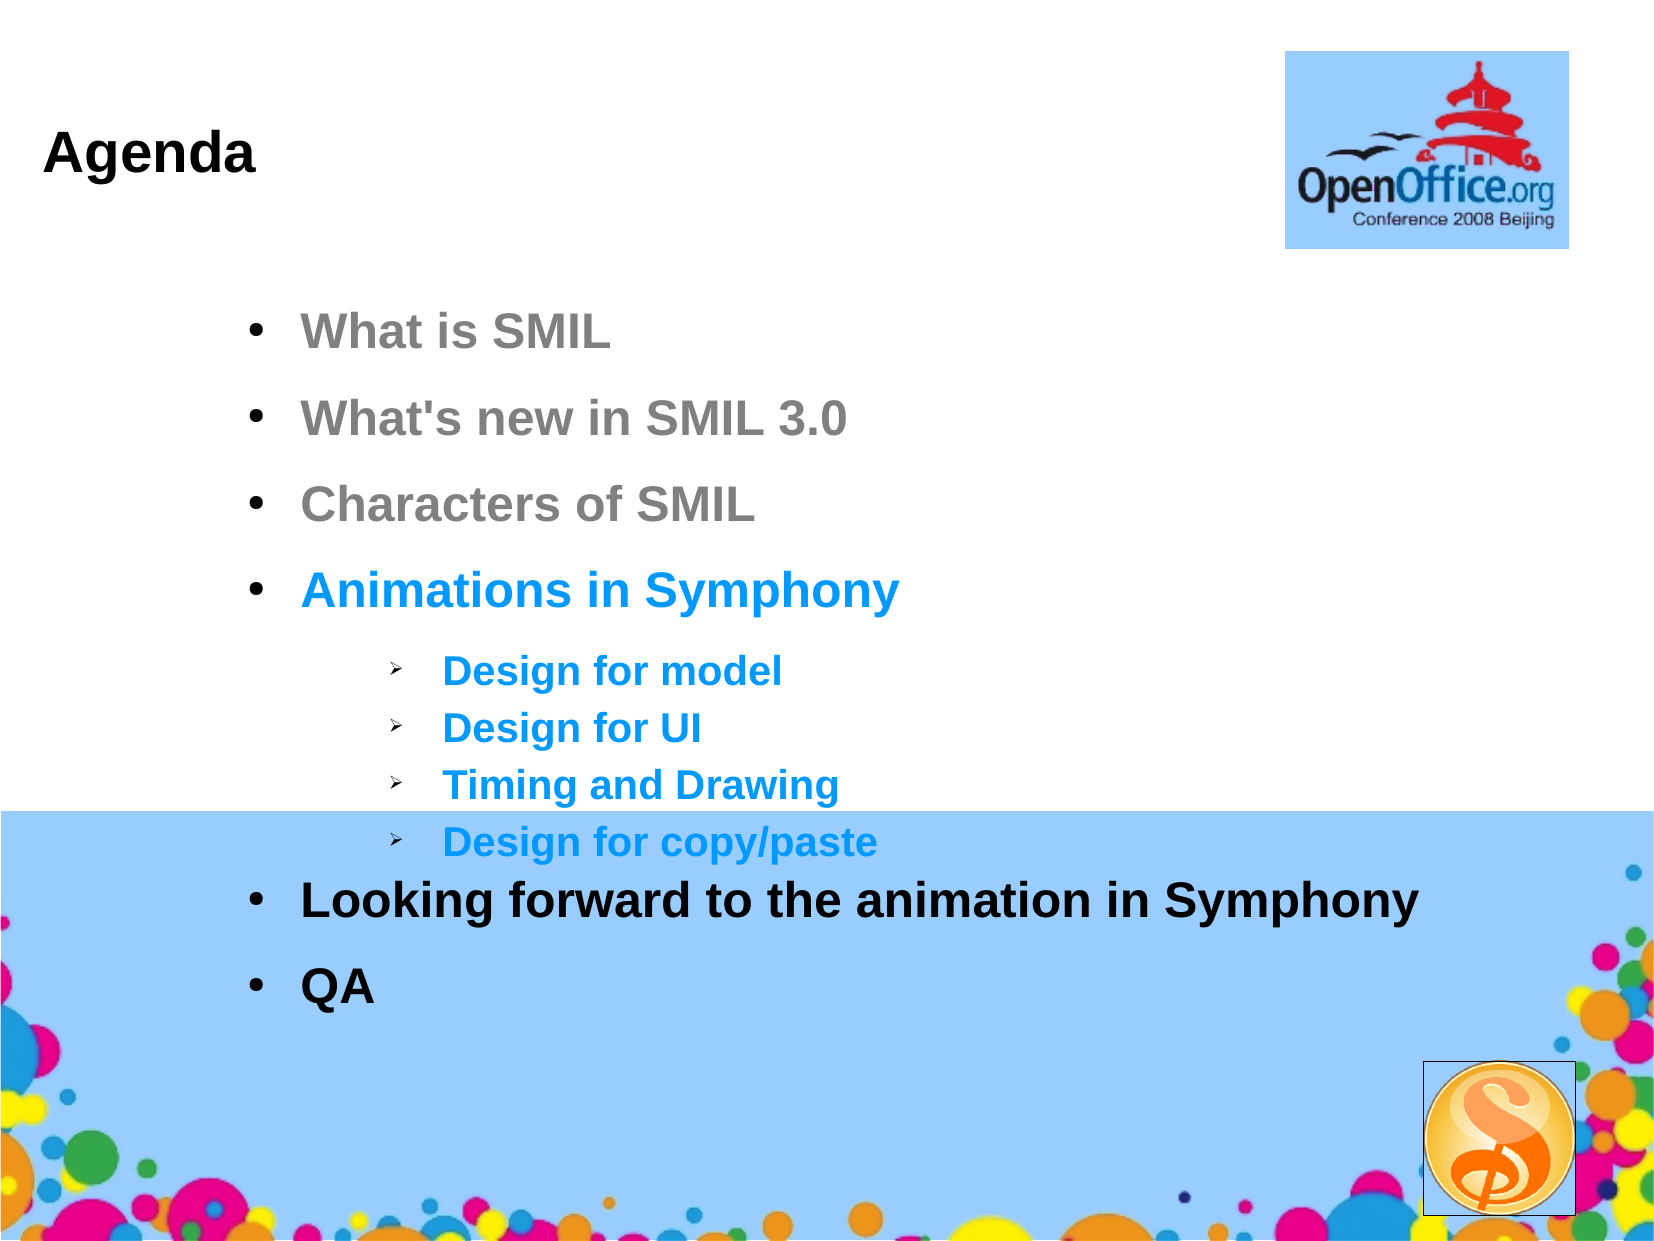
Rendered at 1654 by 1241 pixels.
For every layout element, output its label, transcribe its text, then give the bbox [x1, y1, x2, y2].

title Agenda [27, 112, 1654, 203]
picture [0, 811, 1654, 1241]
picture [1285, 51, 1569, 112]
picture [1424, 1062, 1575, 1215]
list What is SMIL What's new in SMIL 3.0 Characters of SMIL Animations in Symphony Design for model Design for UI Timing and Drawing Design for copy/paste Looking forward to the animation in Symphony QA [196, 295, 1526, 1115]
picture [1285, 203, 1569, 250]
